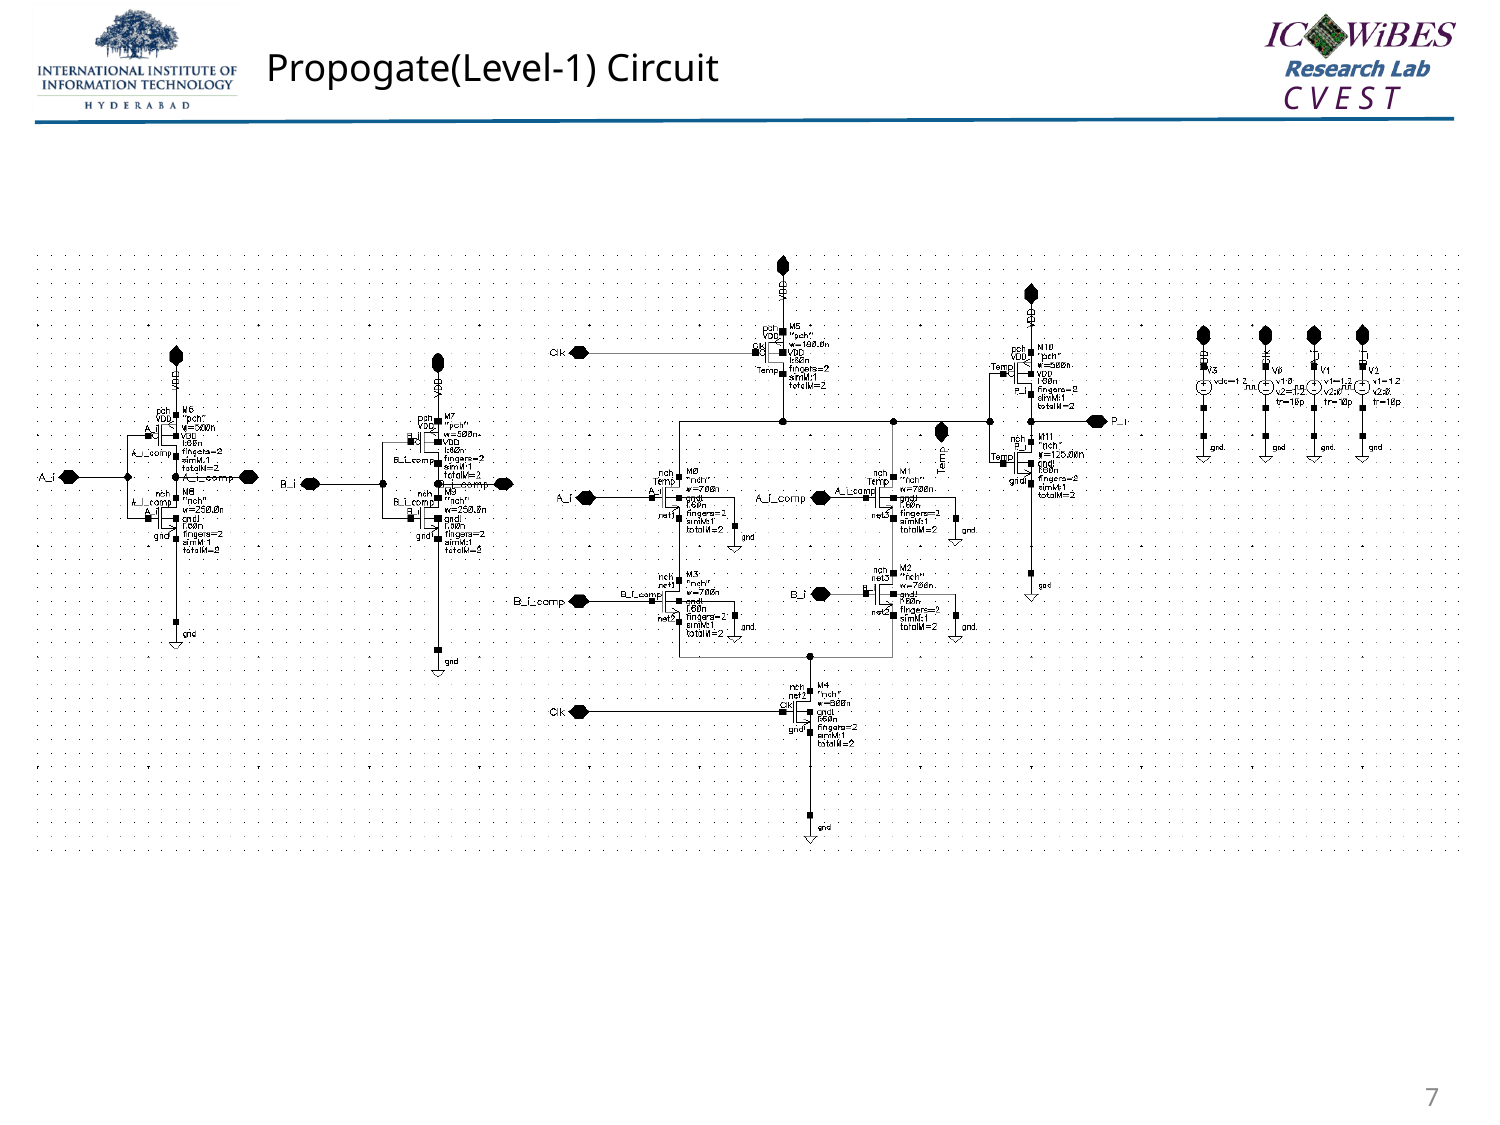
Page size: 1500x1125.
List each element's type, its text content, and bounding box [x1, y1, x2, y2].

picture [1261, 12, 1458, 82]
picture [31, 2, 247, 115]
title Propogate(Level-1) Circuit [251, 23, 1195, 110]
picture [37, 255, 1465, 863]
slide_number <number> [1329, 1074, 1455, 1123]
